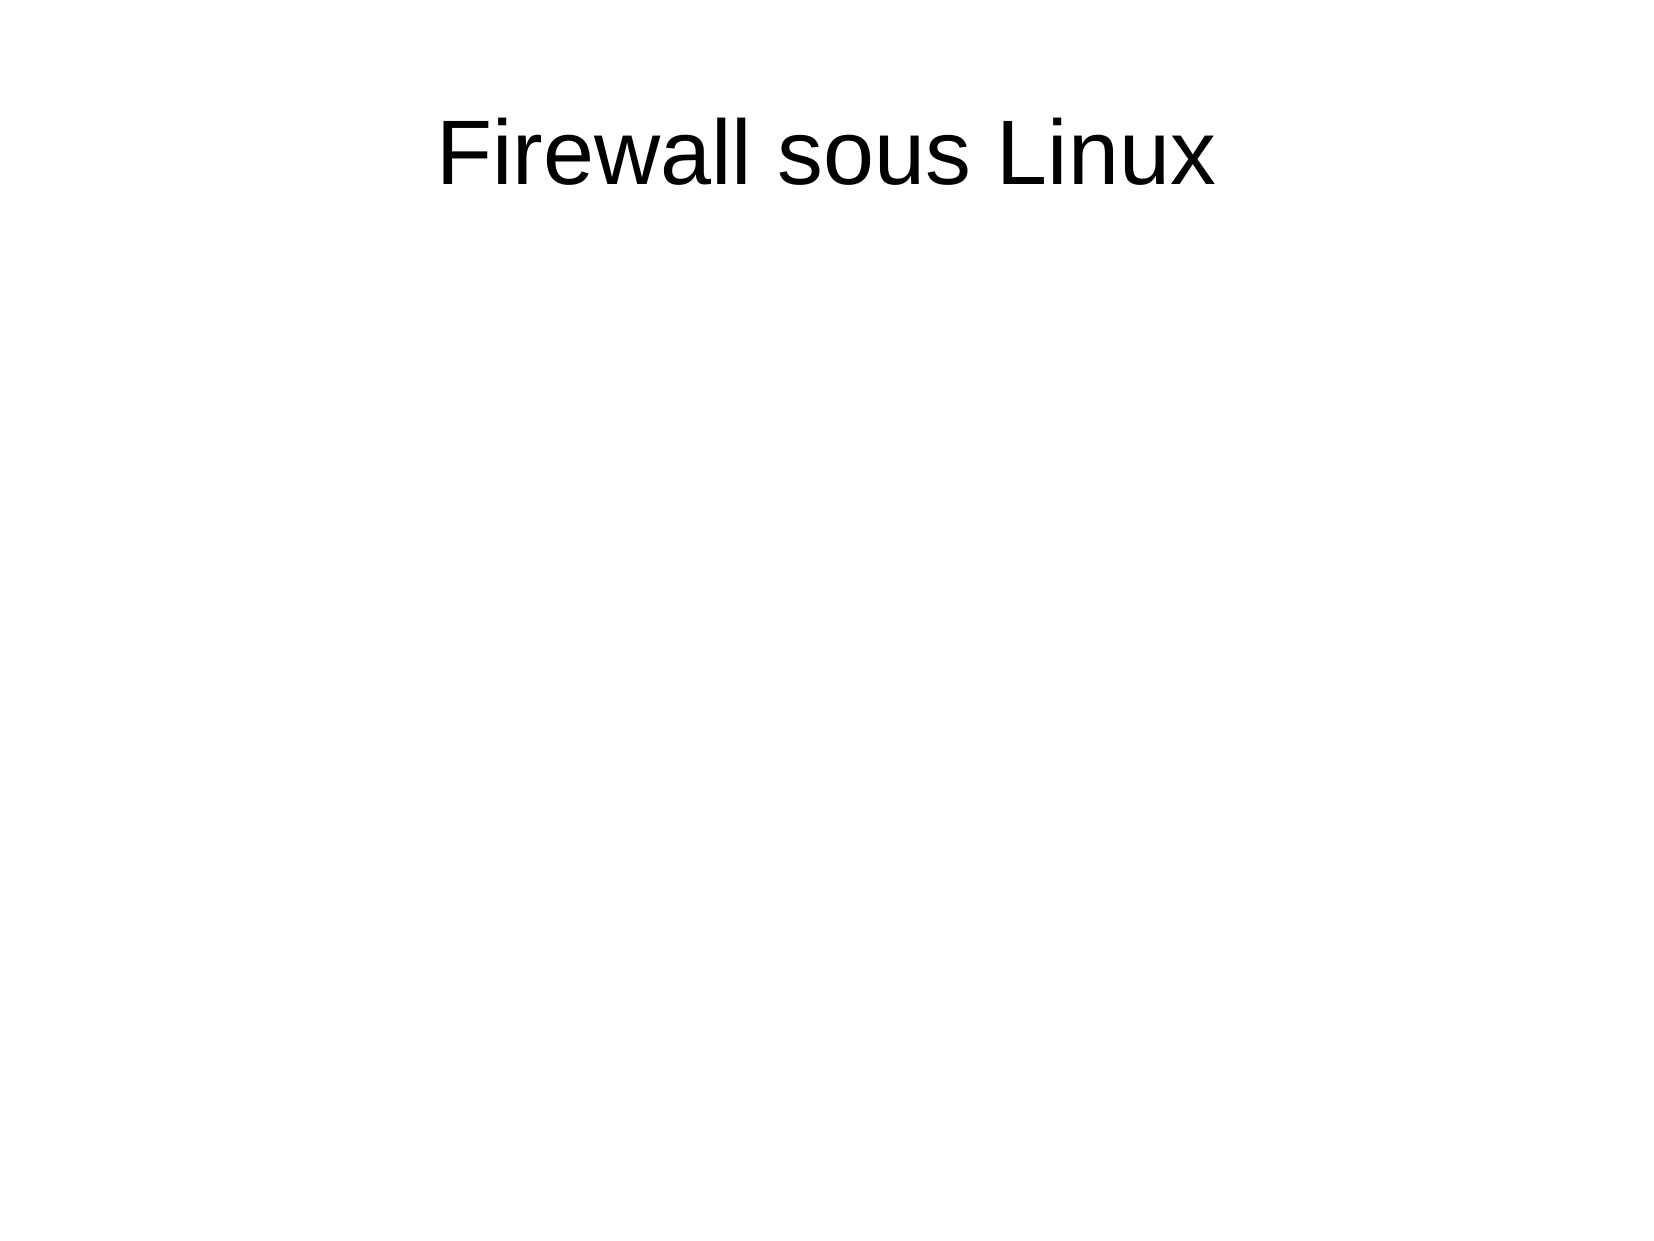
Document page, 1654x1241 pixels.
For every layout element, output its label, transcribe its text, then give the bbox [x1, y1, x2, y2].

title Firewall sous Linux [82, 49, 1571, 257]
